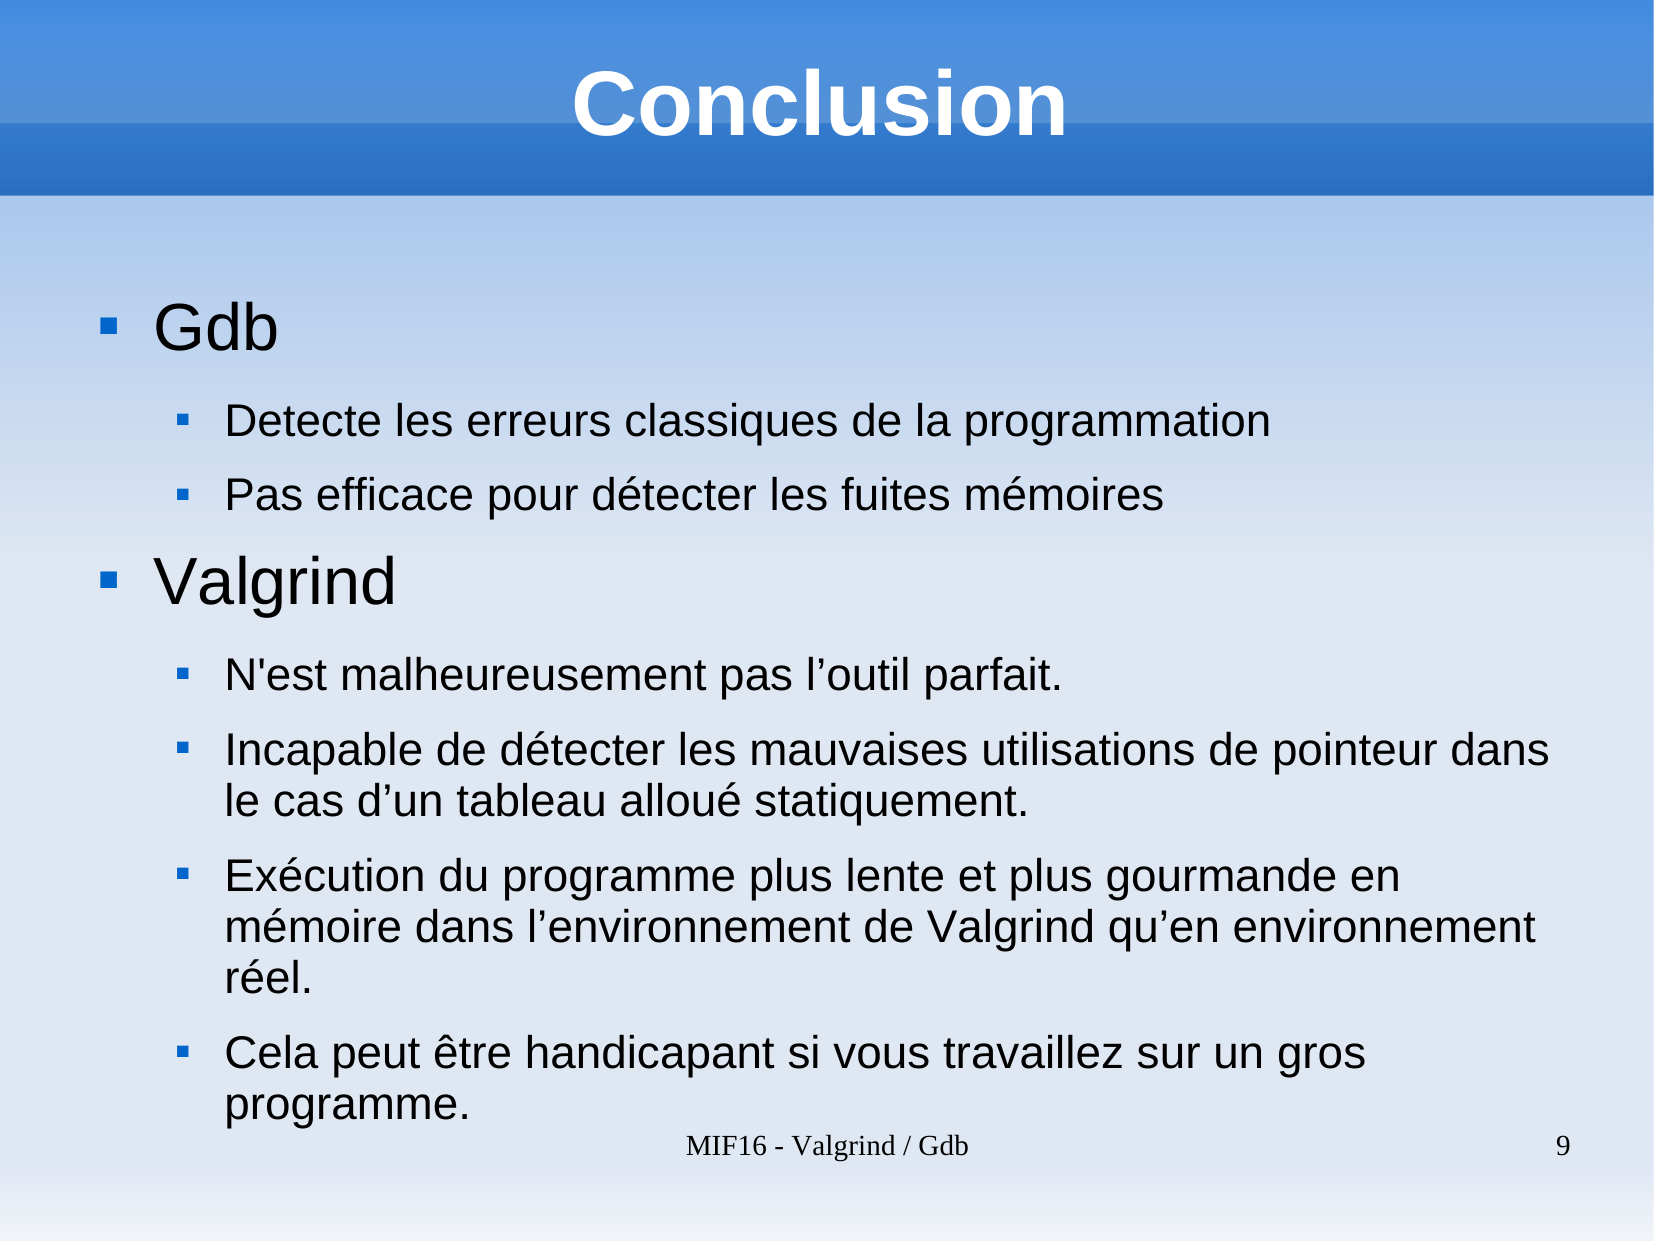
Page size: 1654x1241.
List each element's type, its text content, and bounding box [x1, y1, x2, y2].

picture [0, 0, 1654, 1241]
title Conclusion [76, 7, 1565, 200]
list Gdb Detecte les erreurs classiques de la programmation Pas efficace pour détecter les fuites mémoires Valgrind N'est malheureusement pas l’outil parfait. Incapable de détecter les mauvaises utilisations de pointeur dans le cas d’un tableau alloué statiquement. Exécution du programme plus lente et plus gourmande en mémoire dans l’environnement de Valgrind qu’en environnement réel. Cela peut être handicapant si vous travaillez sur un gros programme. [82, 290, 1571, 1241]
